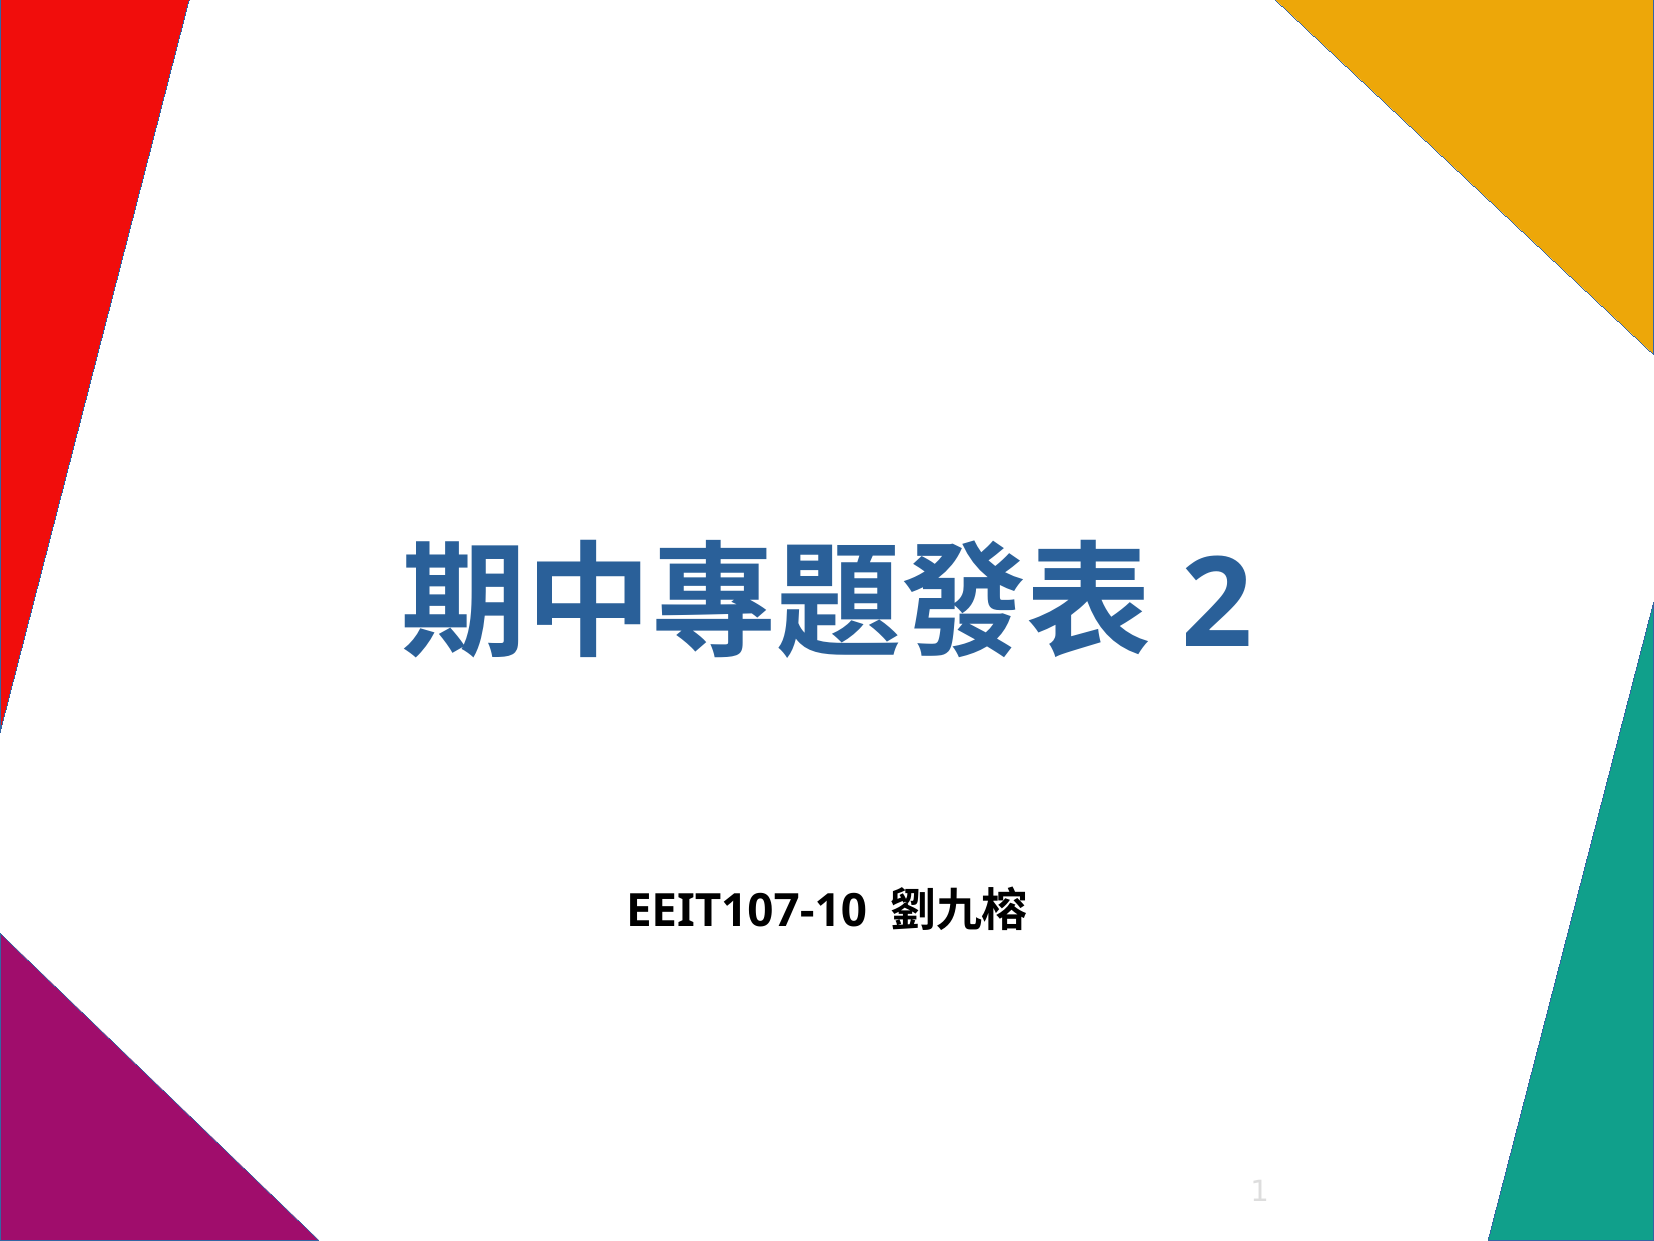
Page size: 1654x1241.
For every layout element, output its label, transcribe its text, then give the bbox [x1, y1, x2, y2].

text_box [1275, 0, 1654, 355]
subtitle 期中專題發表2 EEIT107-10 劉九榕 [114, 73, 1539, 943]
text_box [0, 0, 190, 733]
text_box [0, 933, 319, 1241]
text_box [1250, 602, 1654, 1241]
